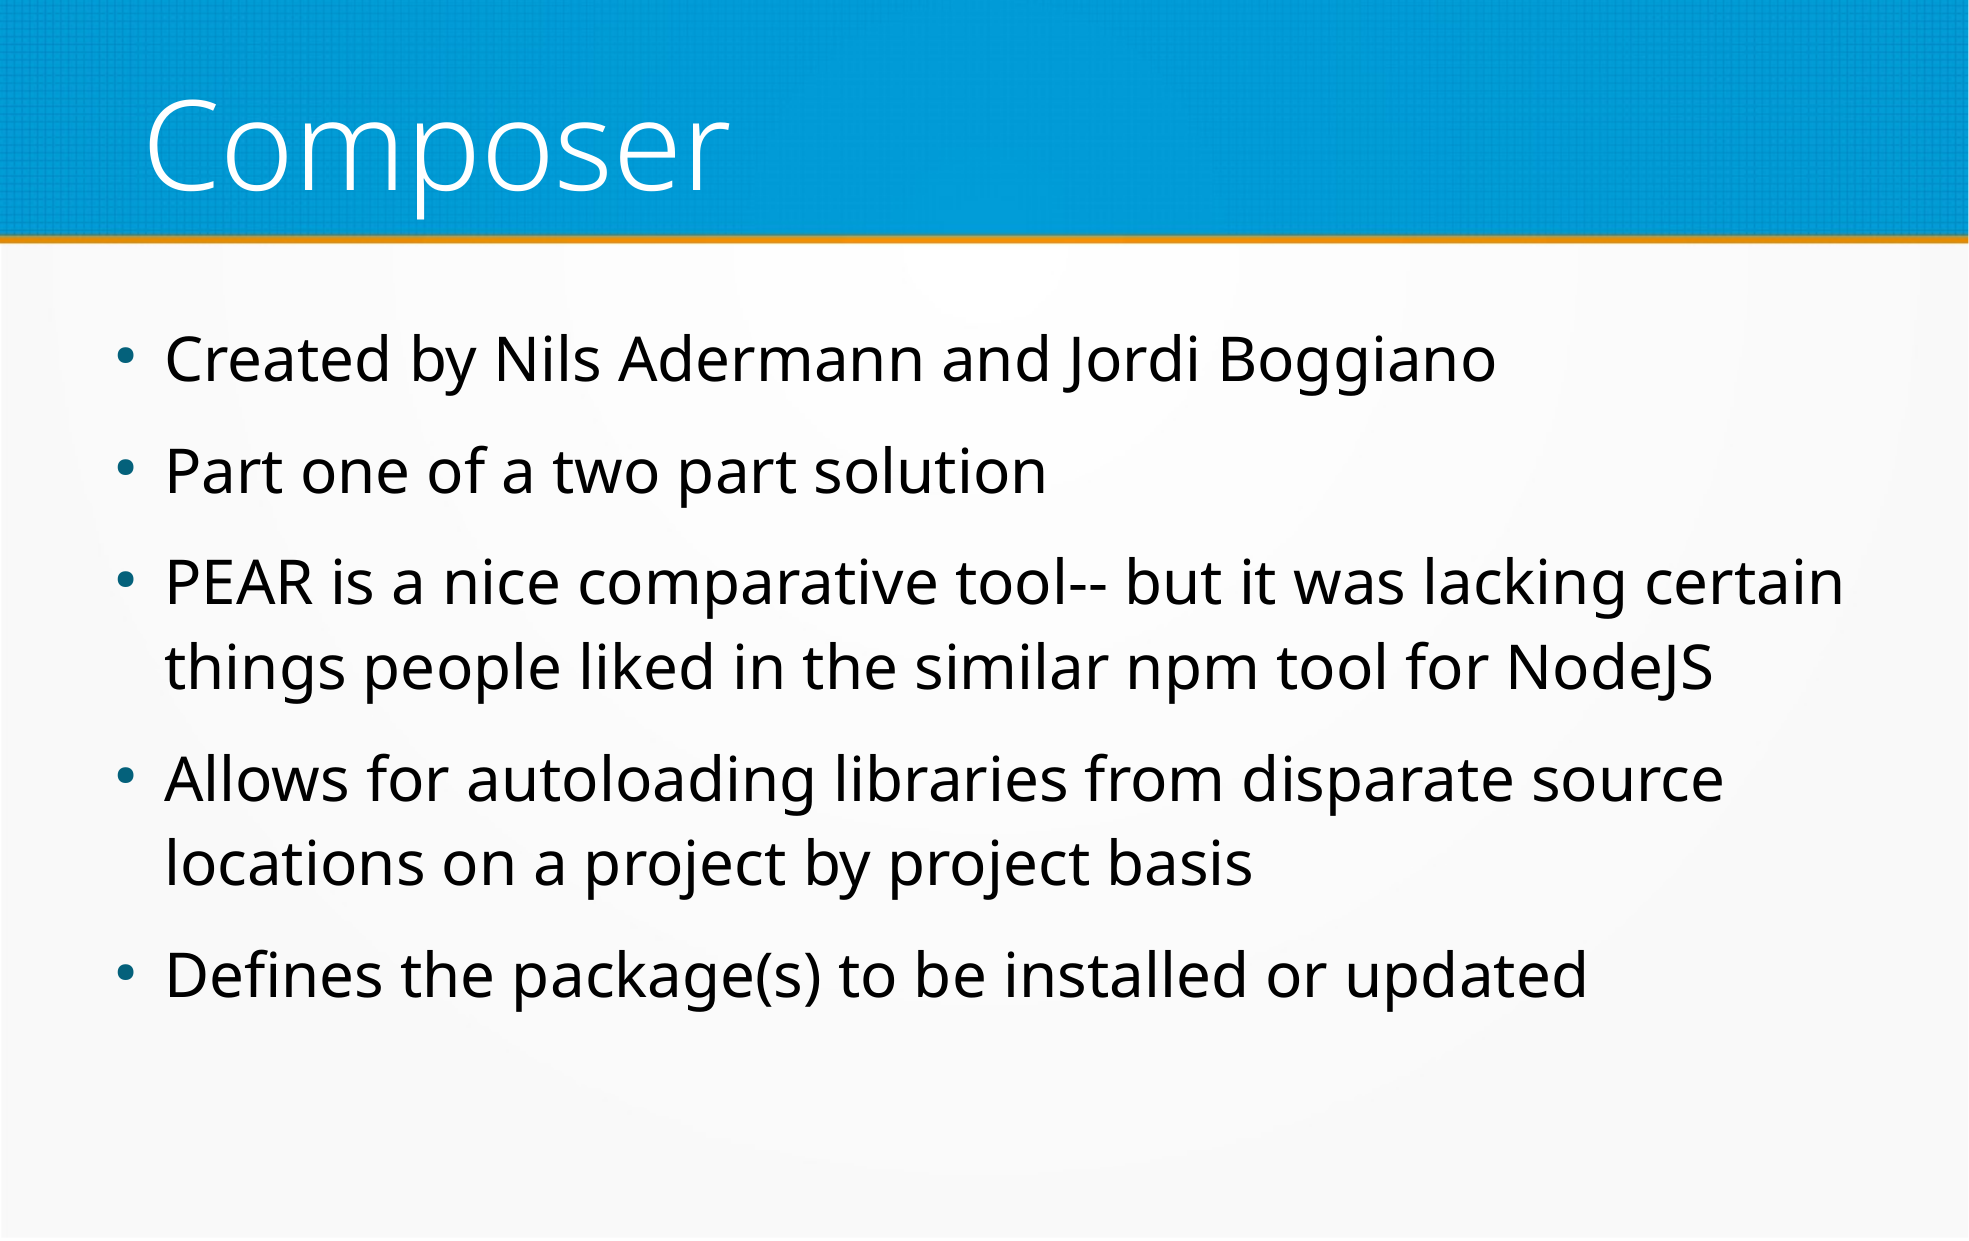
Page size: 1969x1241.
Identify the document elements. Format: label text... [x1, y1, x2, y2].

picture [0, 233, 1969, 1241]
title Composer [98, 19, 1870, 227]
list Created by Nils Adermann and Jordi Boggiano Part one of a two part solution PEAR is a nice comparative tool-- but it was lacking certain things people liked in the similar npm tool for NodeJS Allows for autoloading libraries from disparate source locations on a project by project basis Defines the package(s) to be installed or updated [98, 315, 1861, 1081]
